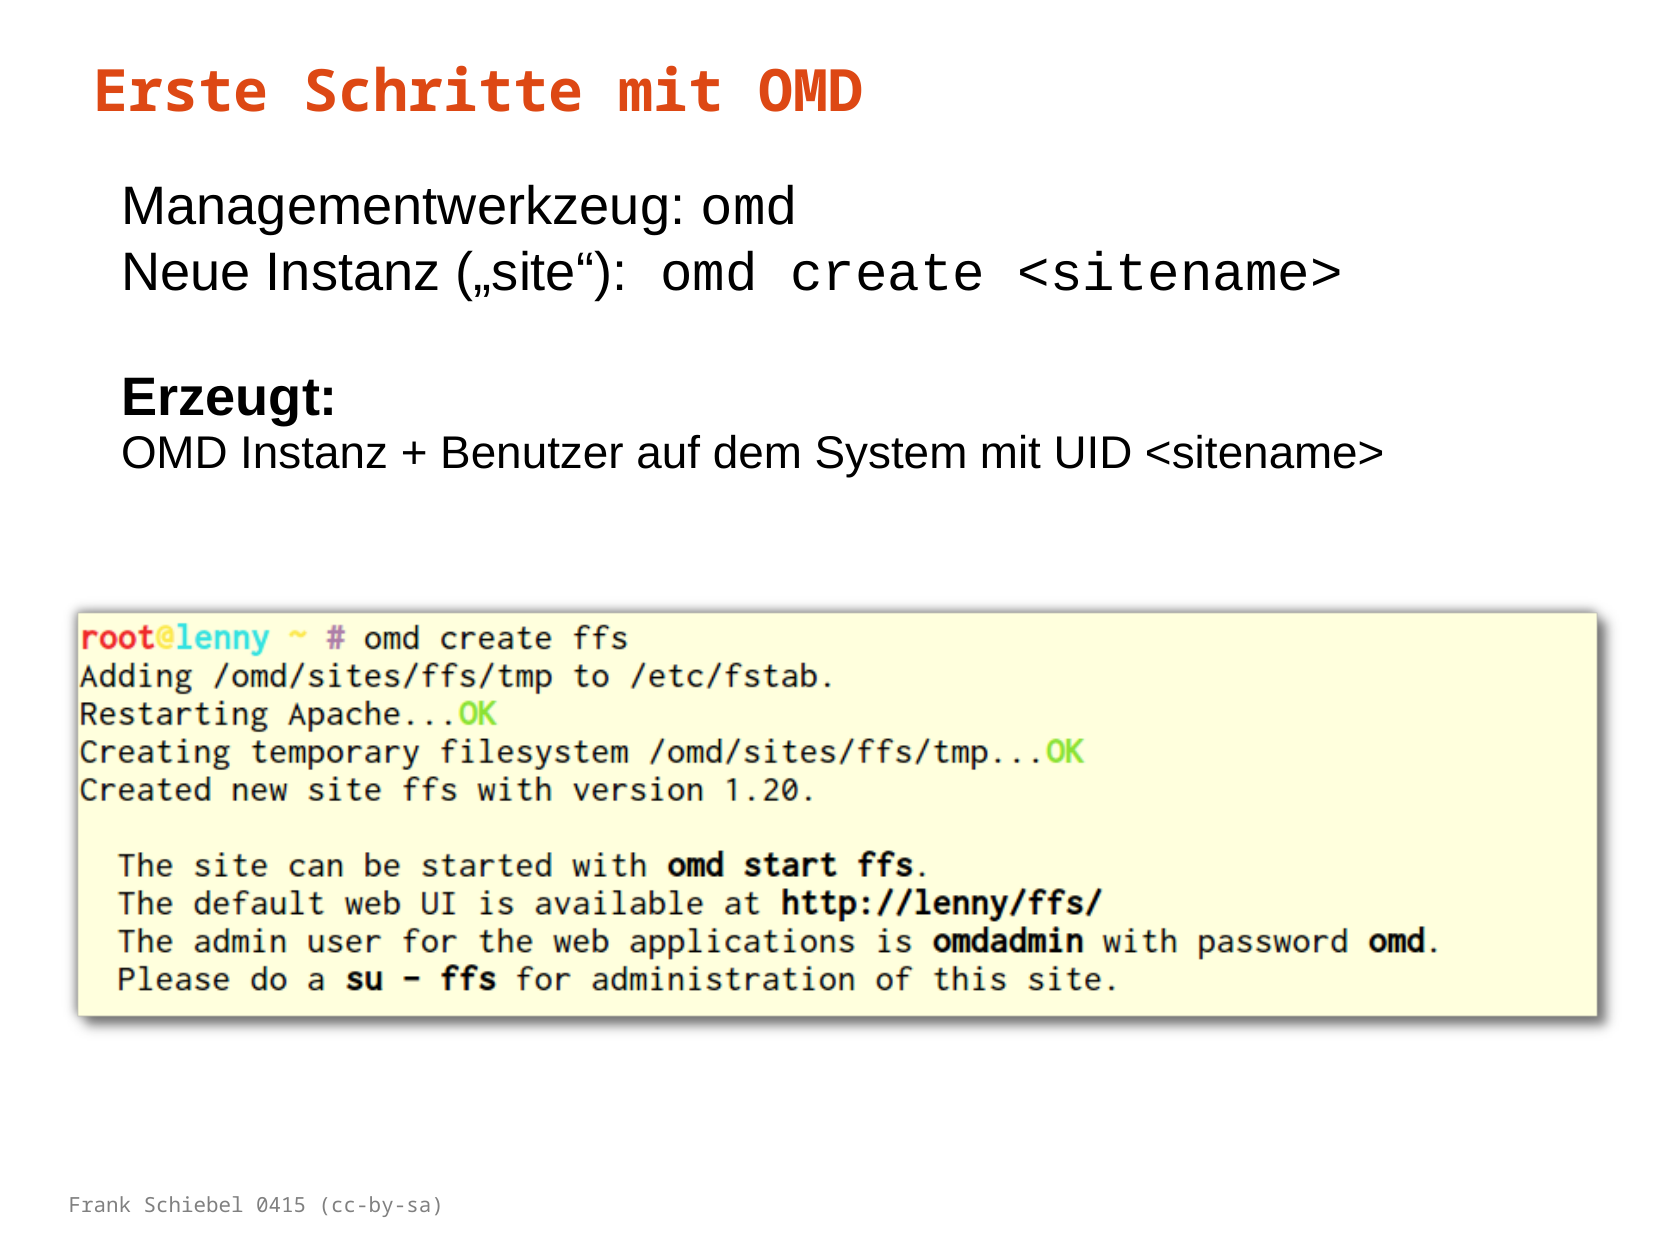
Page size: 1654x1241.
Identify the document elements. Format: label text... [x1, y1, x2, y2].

text_box Erste Schritte mit OMD [78, 42, 1131, 117]
picture [61, 596, 1625, 1044]
text_box Managementwerkzeug: omd Neue Instanz („site“): omd create <sitename> Erzeugt: OMD Instanz + Benutzer auf dem System mit UID <sitename> [106, 168, 1575, 492]
